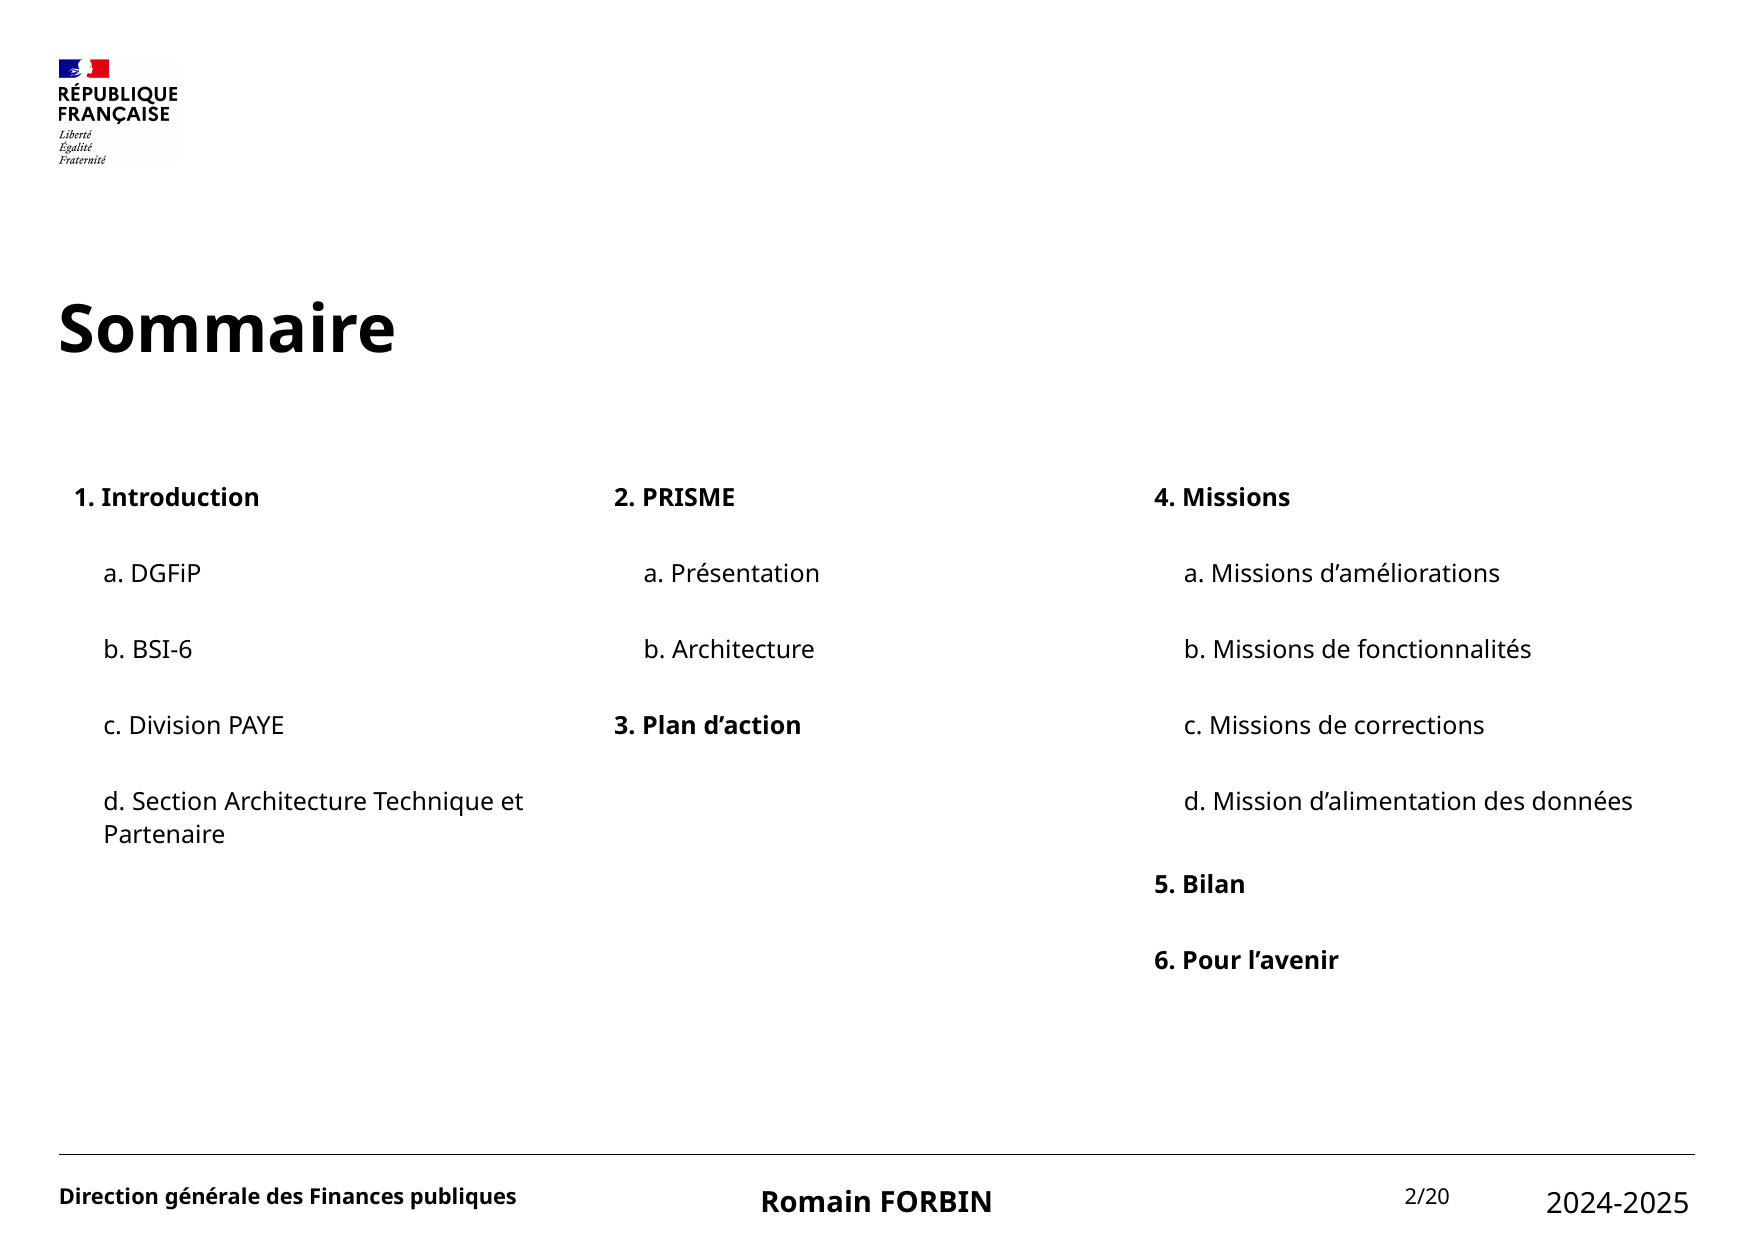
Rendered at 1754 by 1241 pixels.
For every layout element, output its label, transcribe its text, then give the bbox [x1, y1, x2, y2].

table_cell 3. Plan d’action [600, 701, 1140, 775]
table_cell a. Présentation [600, 549, 1140, 624]
table_cell [60, 860, 599, 935]
table_cell b. BSI-6 [60, 625, 599, 700]
table_header 1. Introduction [60, 473, 599, 548]
table_cell d. Mission d’alimentation des données [1141, 776, 1680, 859]
table_cell c. Division PAYE [60, 701, 599, 775]
picture [59, 59, 178, 164]
table_header 4. Missions [1141, 473, 1680, 548]
table_cell d. Section Architecture Technique et Partenaire [60, 776, 599, 859]
table_cell a. Missions d’améliorations [1141, 549, 1680, 624]
table_cell [600, 936, 1140, 1010]
table_cell [60, 936, 599, 1010]
table_cell a. DGFiP [60, 549, 599, 624]
text_box Sommaire [59, 281, 1695, 1125]
table_cell [600, 776, 1140, 859]
table_header 2. PRISME [600, 473, 1140, 548]
table_cell 6. Pour l’avenir [1141, 936, 1680, 1010]
table_cell c. Missions de corrections [1141, 701, 1680, 775]
table_cell b. Missions de fonctionnalités [1141, 625, 1680, 700]
table_cell [600, 860, 1140, 935]
table_cell b. Architecture [600, 625, 1140, 700]
table_cell 5. Bilan [1141, 860, 1680, 935]
